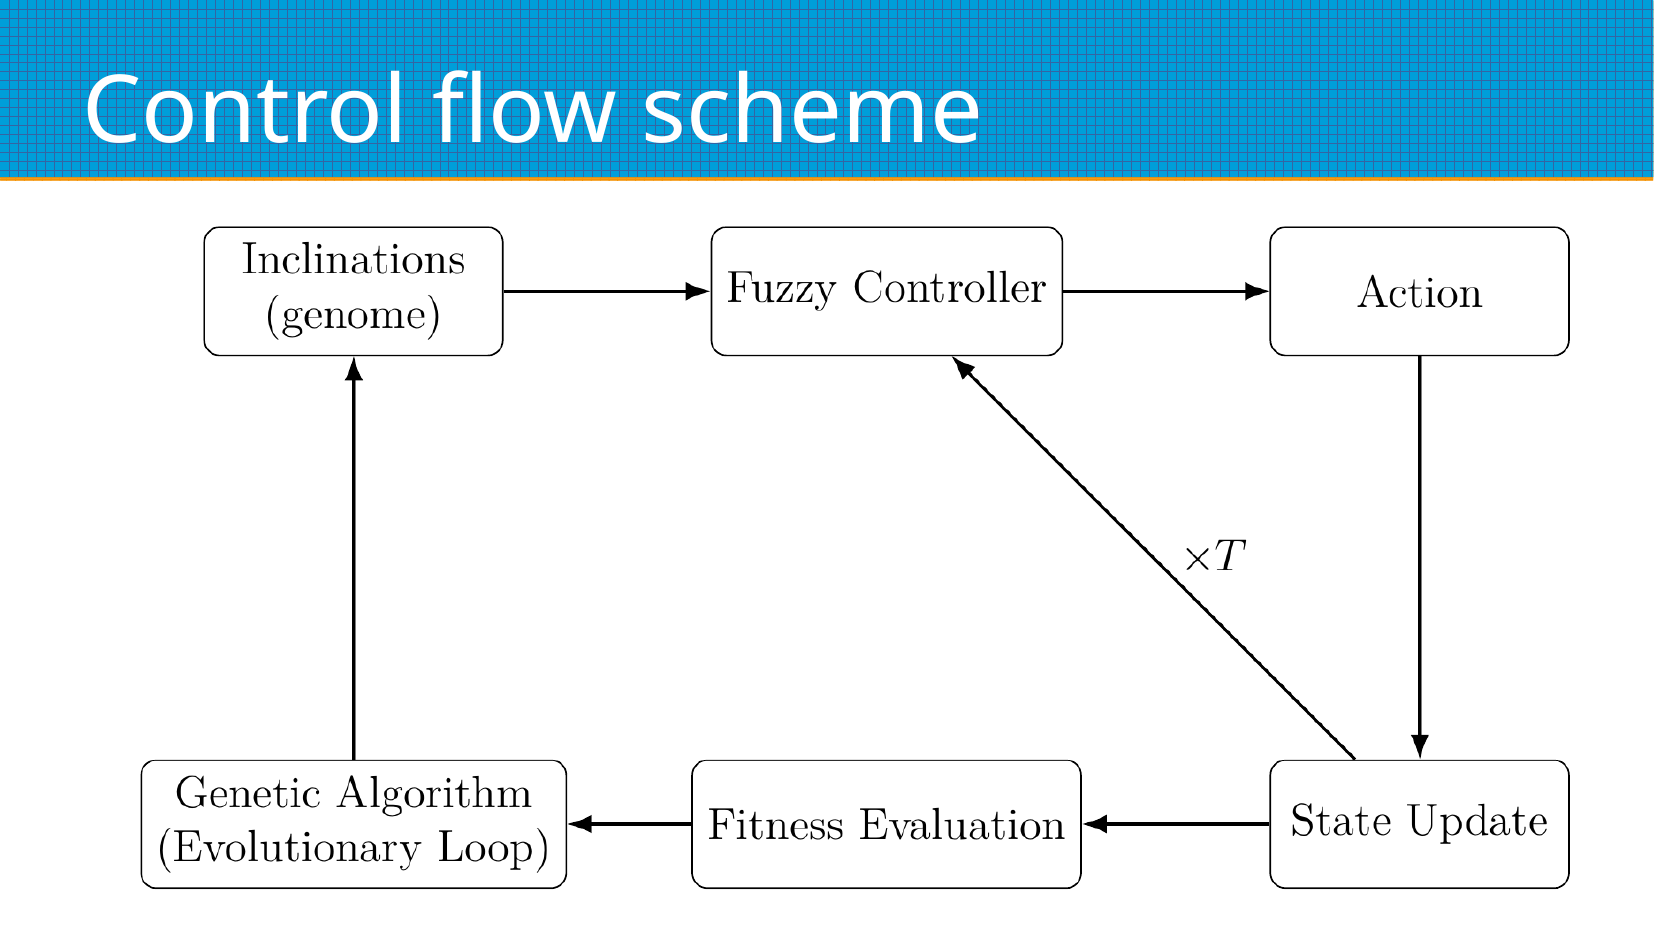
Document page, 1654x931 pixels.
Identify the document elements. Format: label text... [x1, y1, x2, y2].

title Control flow scheme [82, 14, 1571, 171]
picture [82, 196, 1619, 928]
